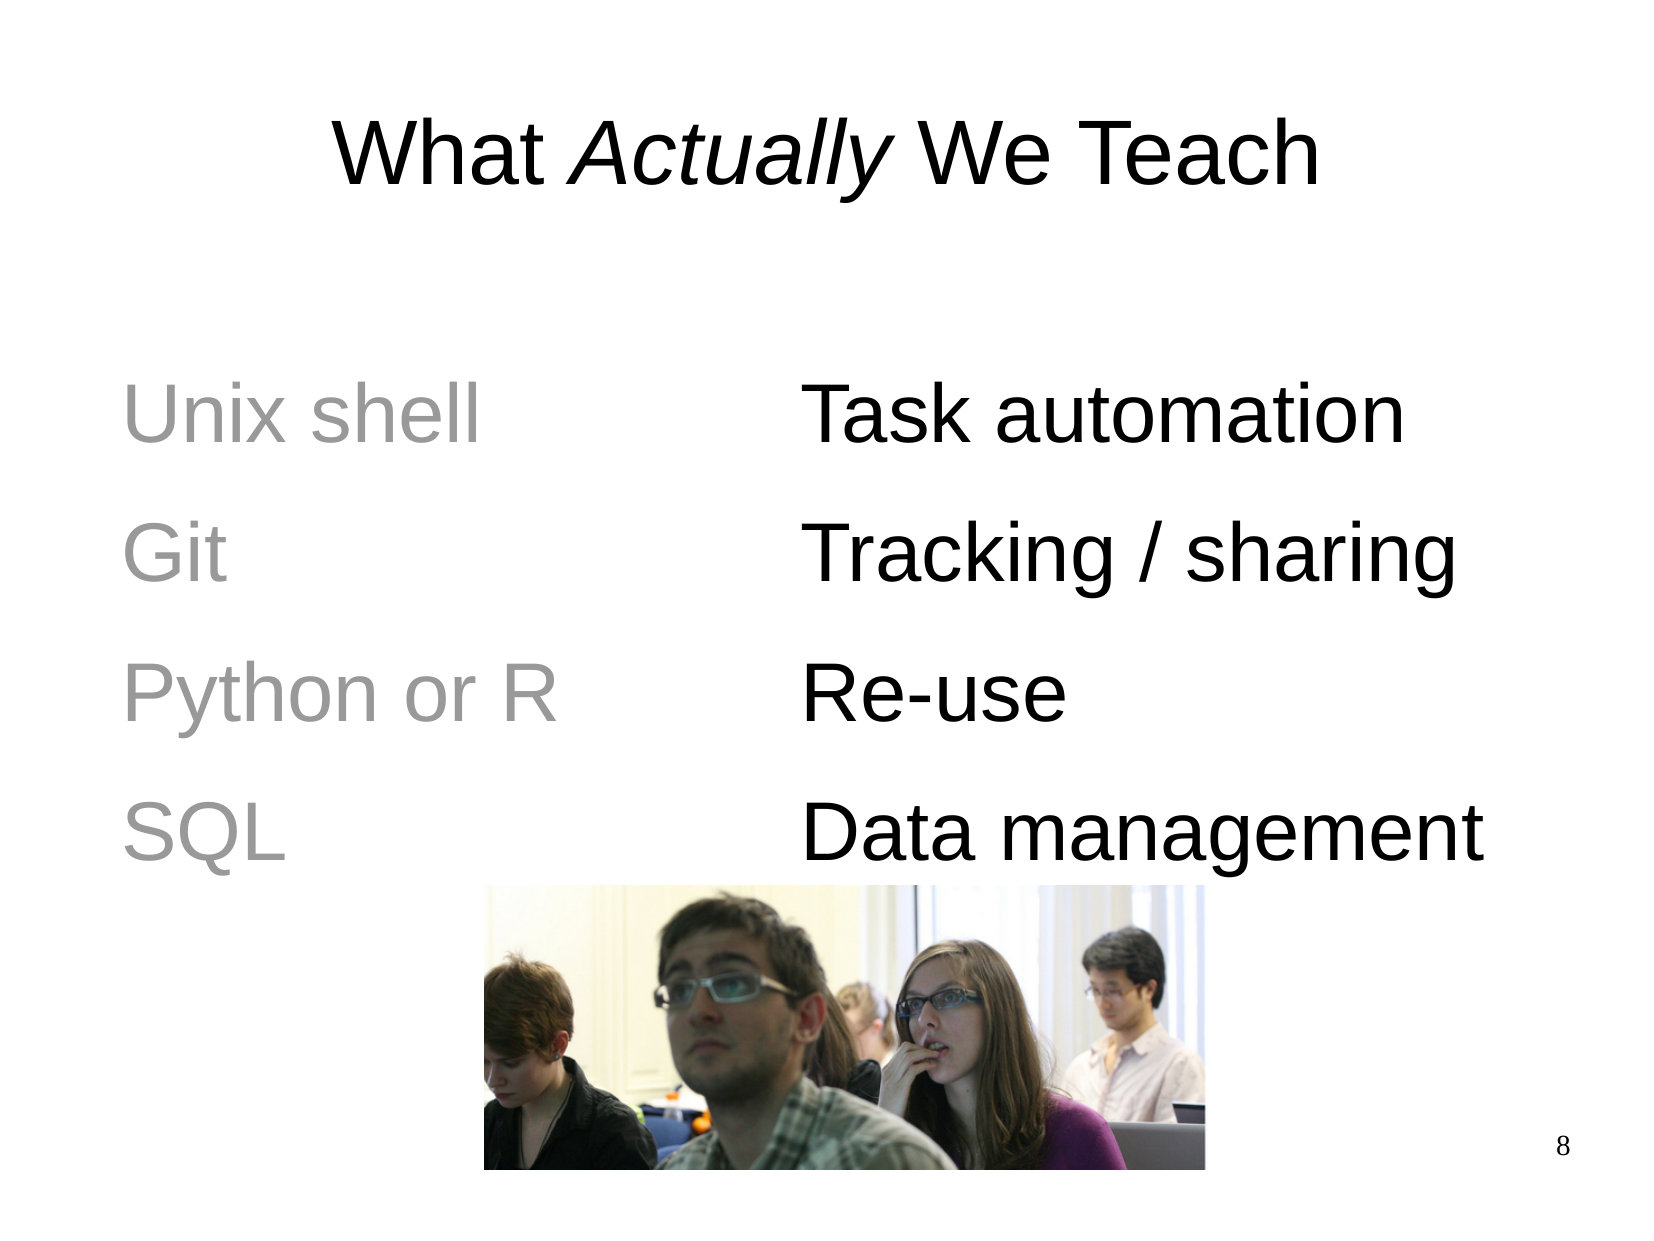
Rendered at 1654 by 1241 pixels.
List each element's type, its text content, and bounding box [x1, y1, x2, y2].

picture [484, 885, 1208, 1170]
text_box Unix shell Git Python or R SQL [106, 312, 576, 838]
text_box Task automation Tracking / sharing Re-use Data management [785, 312, 1501, 838]
title What Actually We Teach [82, 49, 1571, 257]
